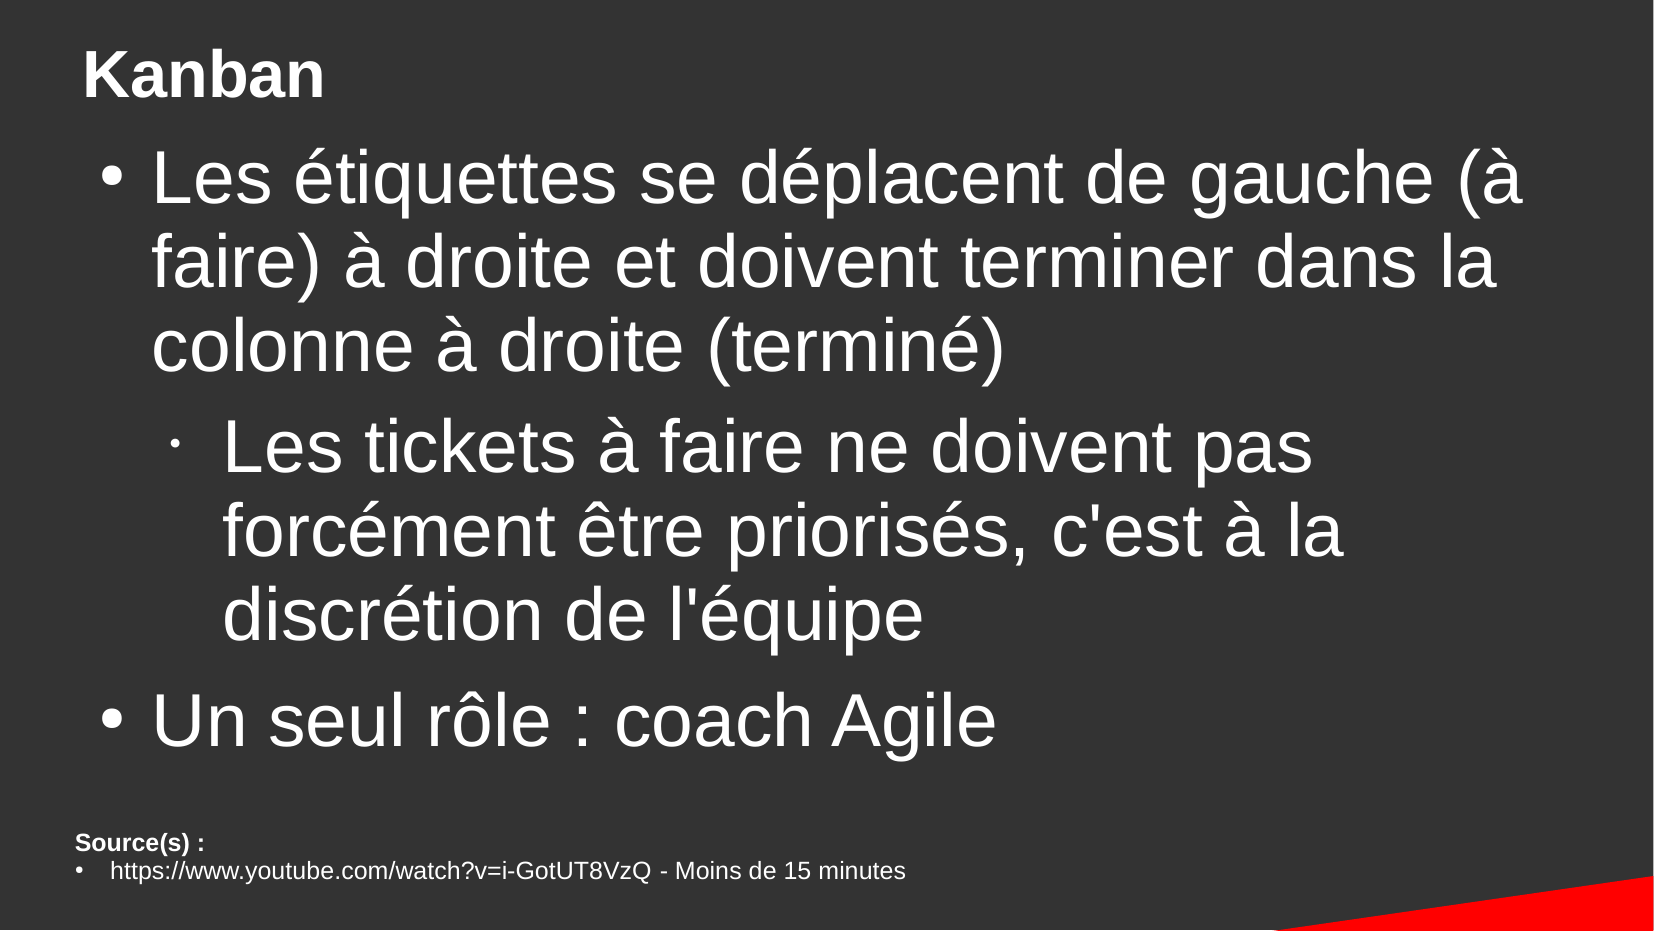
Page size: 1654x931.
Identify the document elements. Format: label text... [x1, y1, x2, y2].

title Kanban [82, 37, 1571, 122]
list Les étiquettes se déplacent de gauche (à faire) à droite et doivent terminer dans la colonne à droite (terminé) Les tickets à faire ne doivent pas forcément être priorisés, c'est à la discrétion de l'équipe Un seul rôle : coach Agile [80, 135, 1620, 777]
text_box [1272, 875, 1654, 931]
text_box Source(s) : https://www.youtube.com/watch?v=i-GotUT8VzQ - Moins de 15 minutes [60, 821, 1546, 921]
